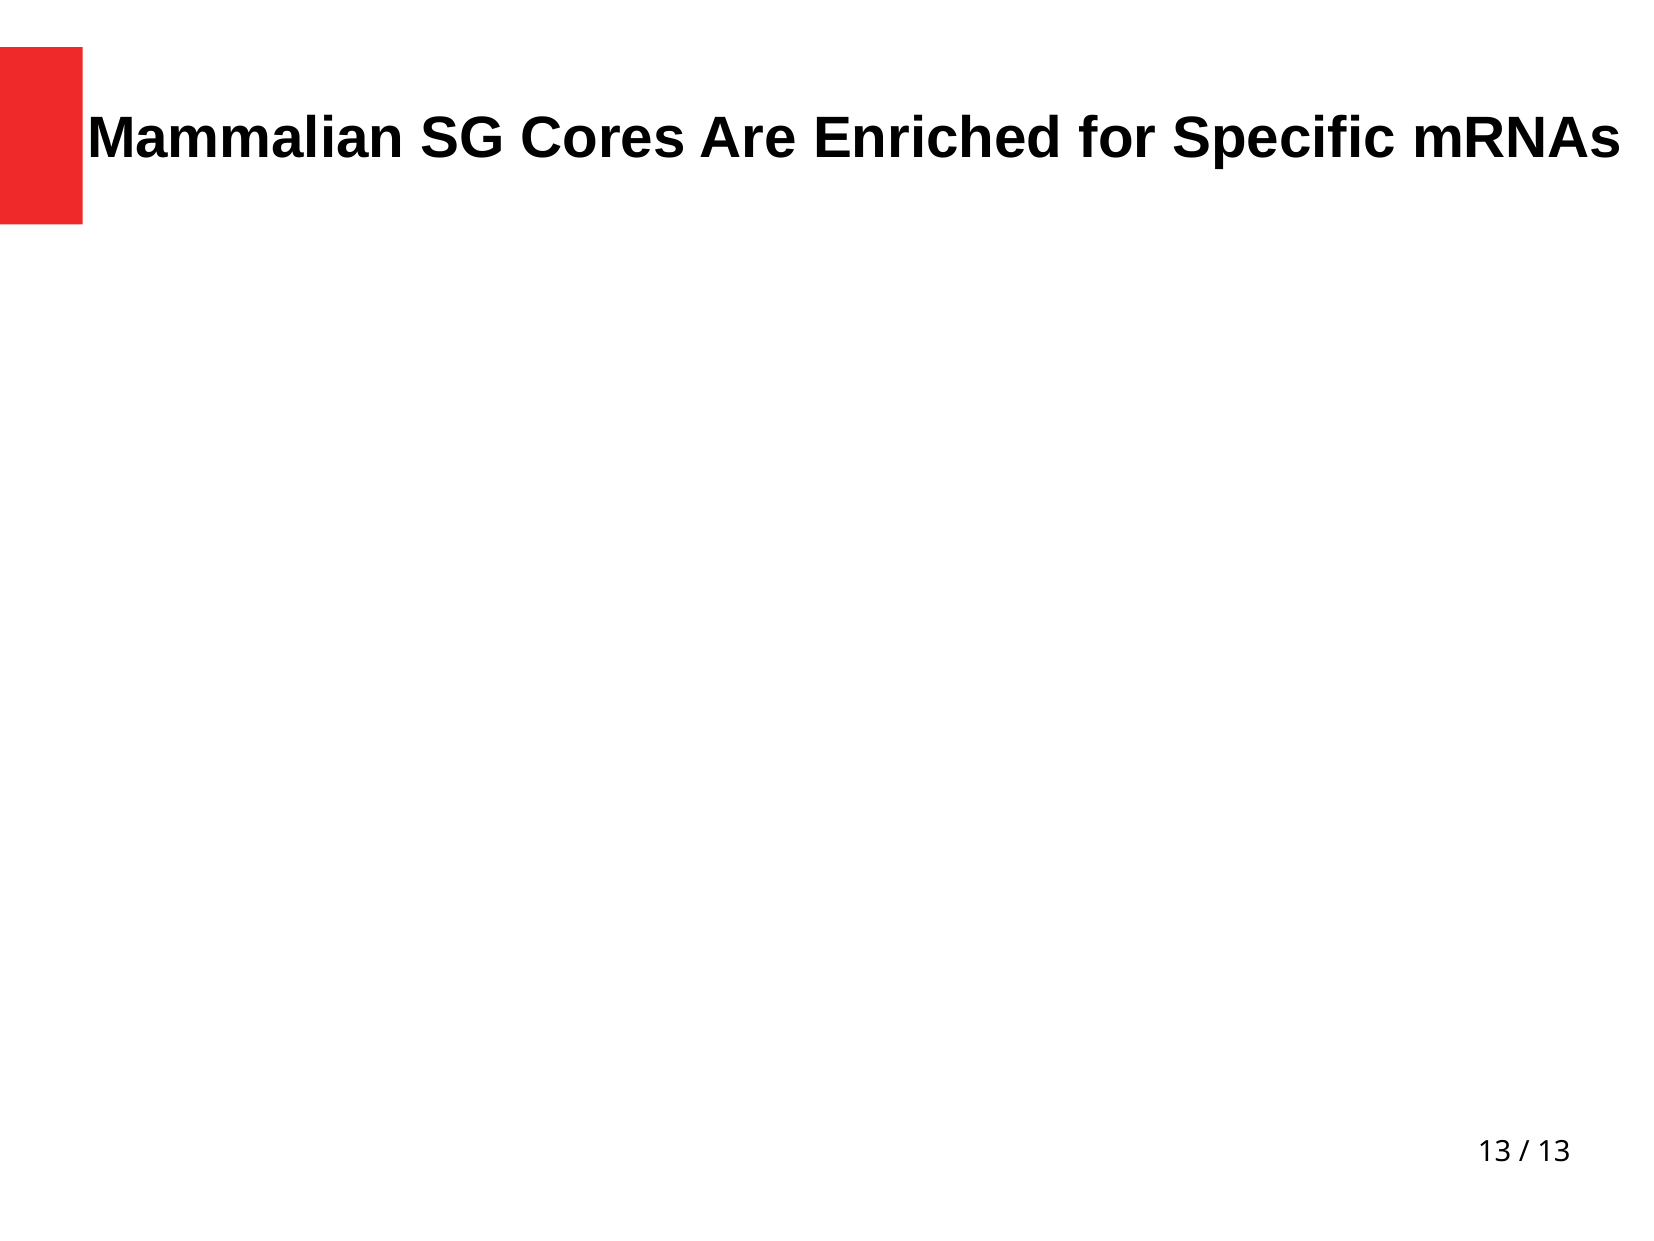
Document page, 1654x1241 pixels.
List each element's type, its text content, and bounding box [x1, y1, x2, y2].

text_box Mammalian SG Cores Are Enriched for Specific mRNAs [72, 96, 1651, 196]
